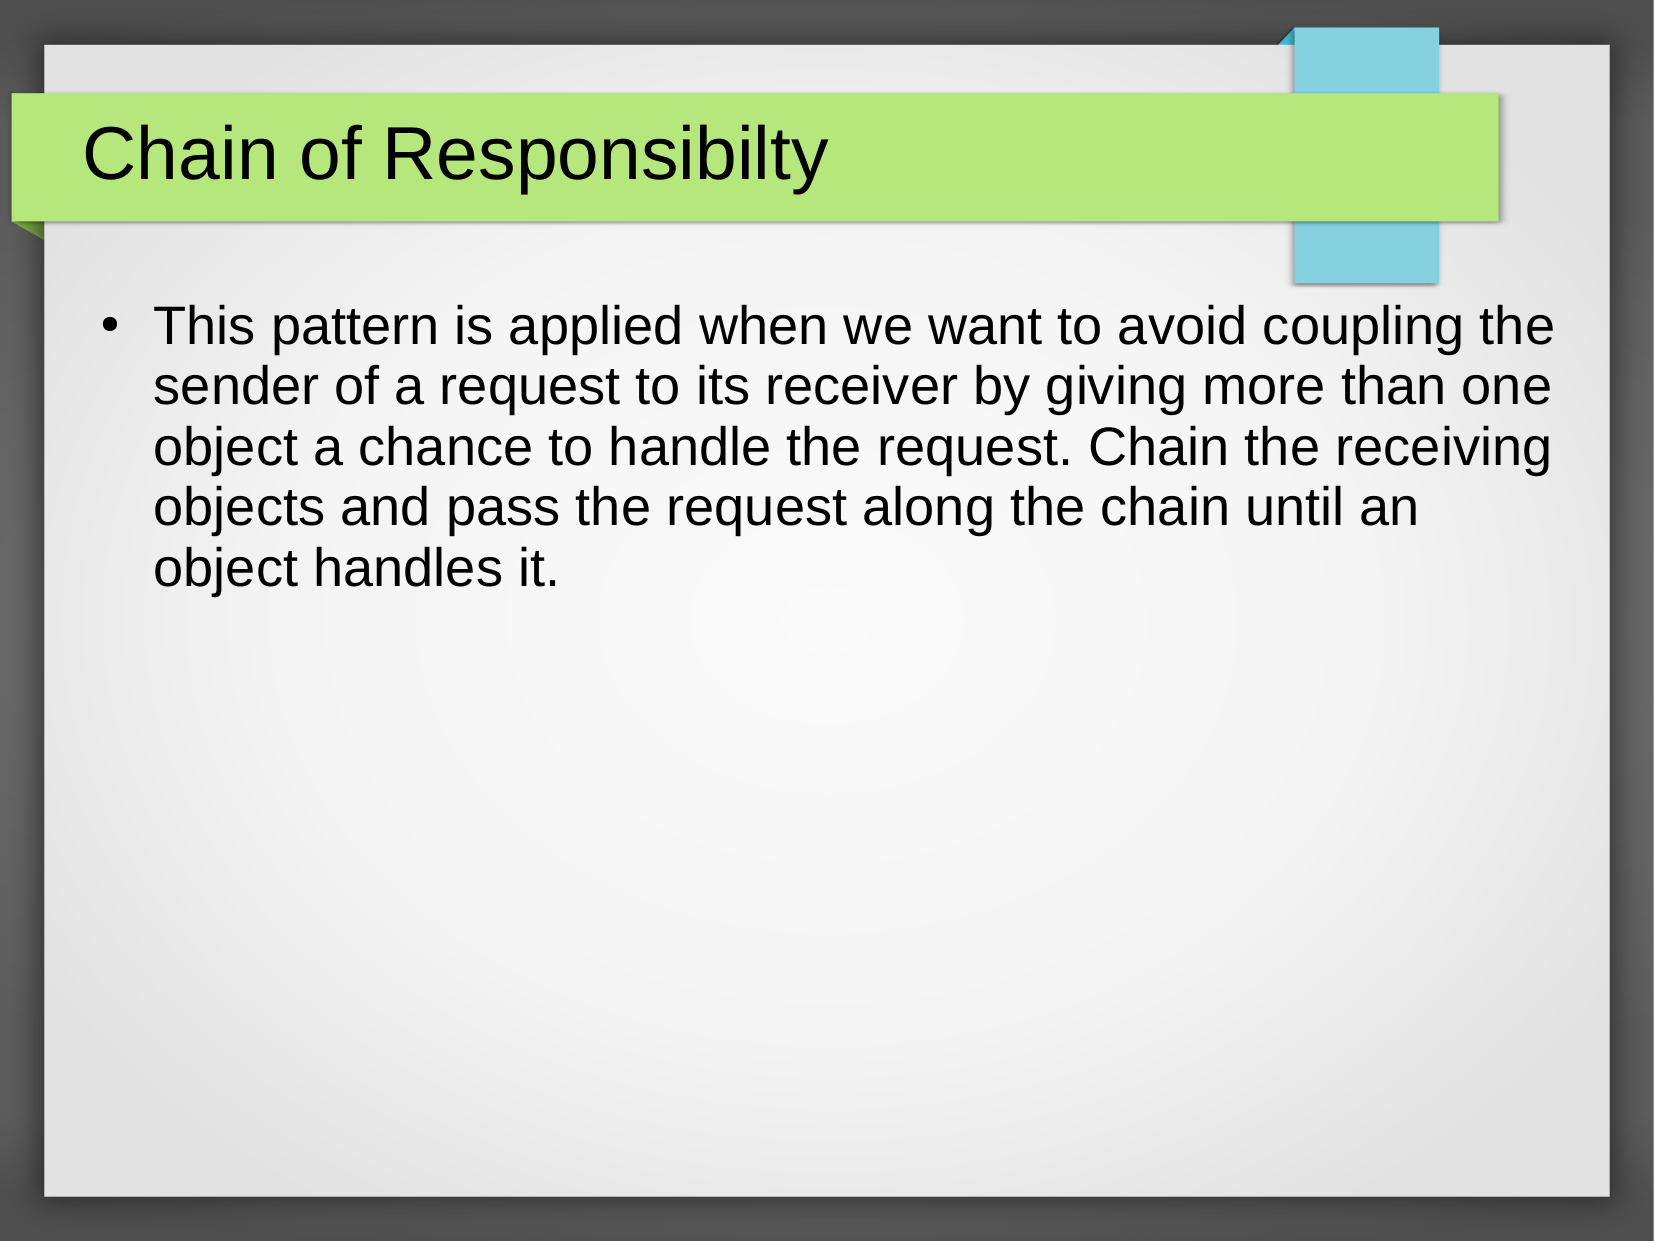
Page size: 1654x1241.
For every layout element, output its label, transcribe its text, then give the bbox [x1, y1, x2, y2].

list This pattern is applied when we want to avoid coupling the sender of a request to its receiver by giving more than one object a chance to handle the request. Chain the receiving objects and pass the request along the chain until an object handles it. [82, 295, 1571, 1015]
title Chain of Responsibilty [82, 94, 1264, 213]
picture [0, 0, 1654, 1241]
